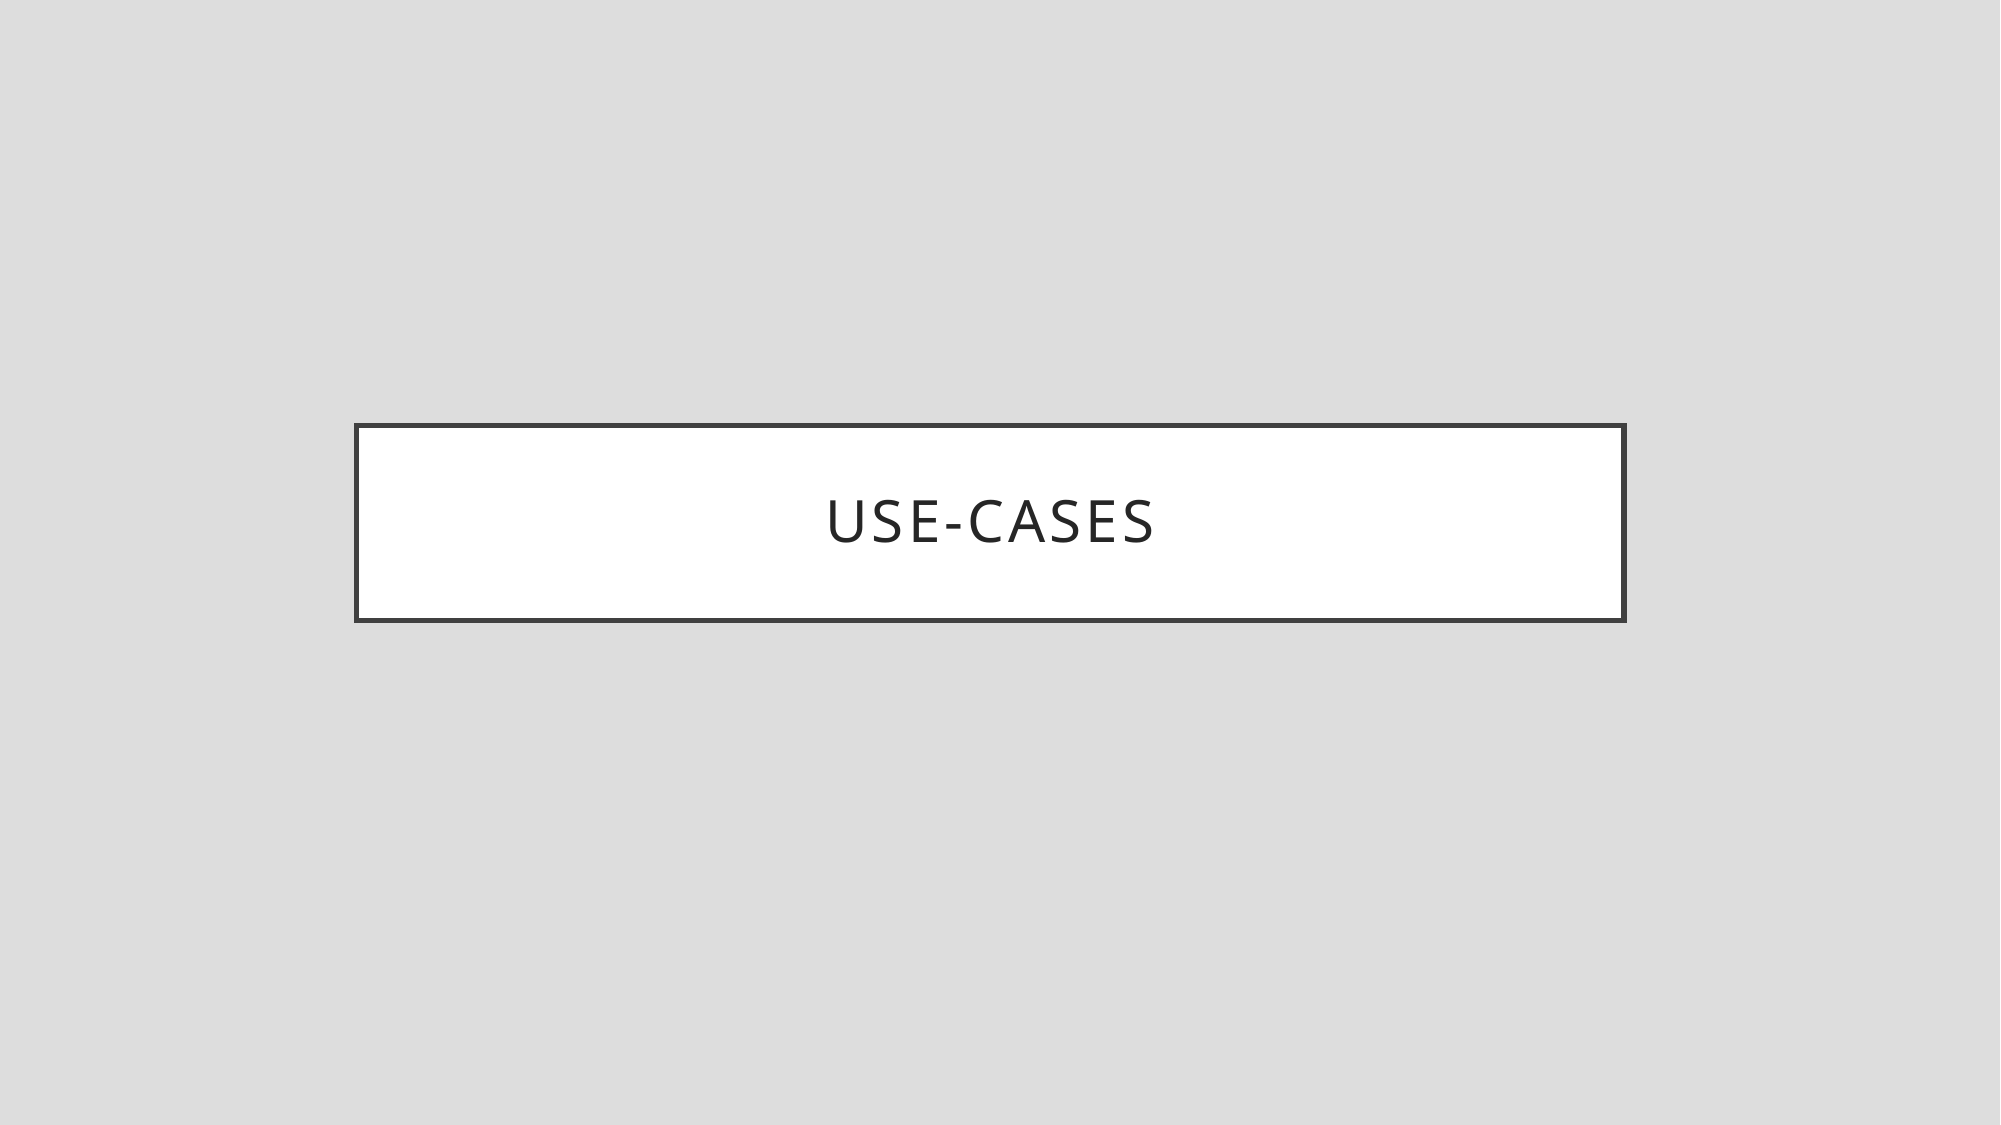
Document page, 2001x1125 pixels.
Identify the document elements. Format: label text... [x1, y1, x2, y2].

title Use-Cases [356, 425, 1625, 621]
